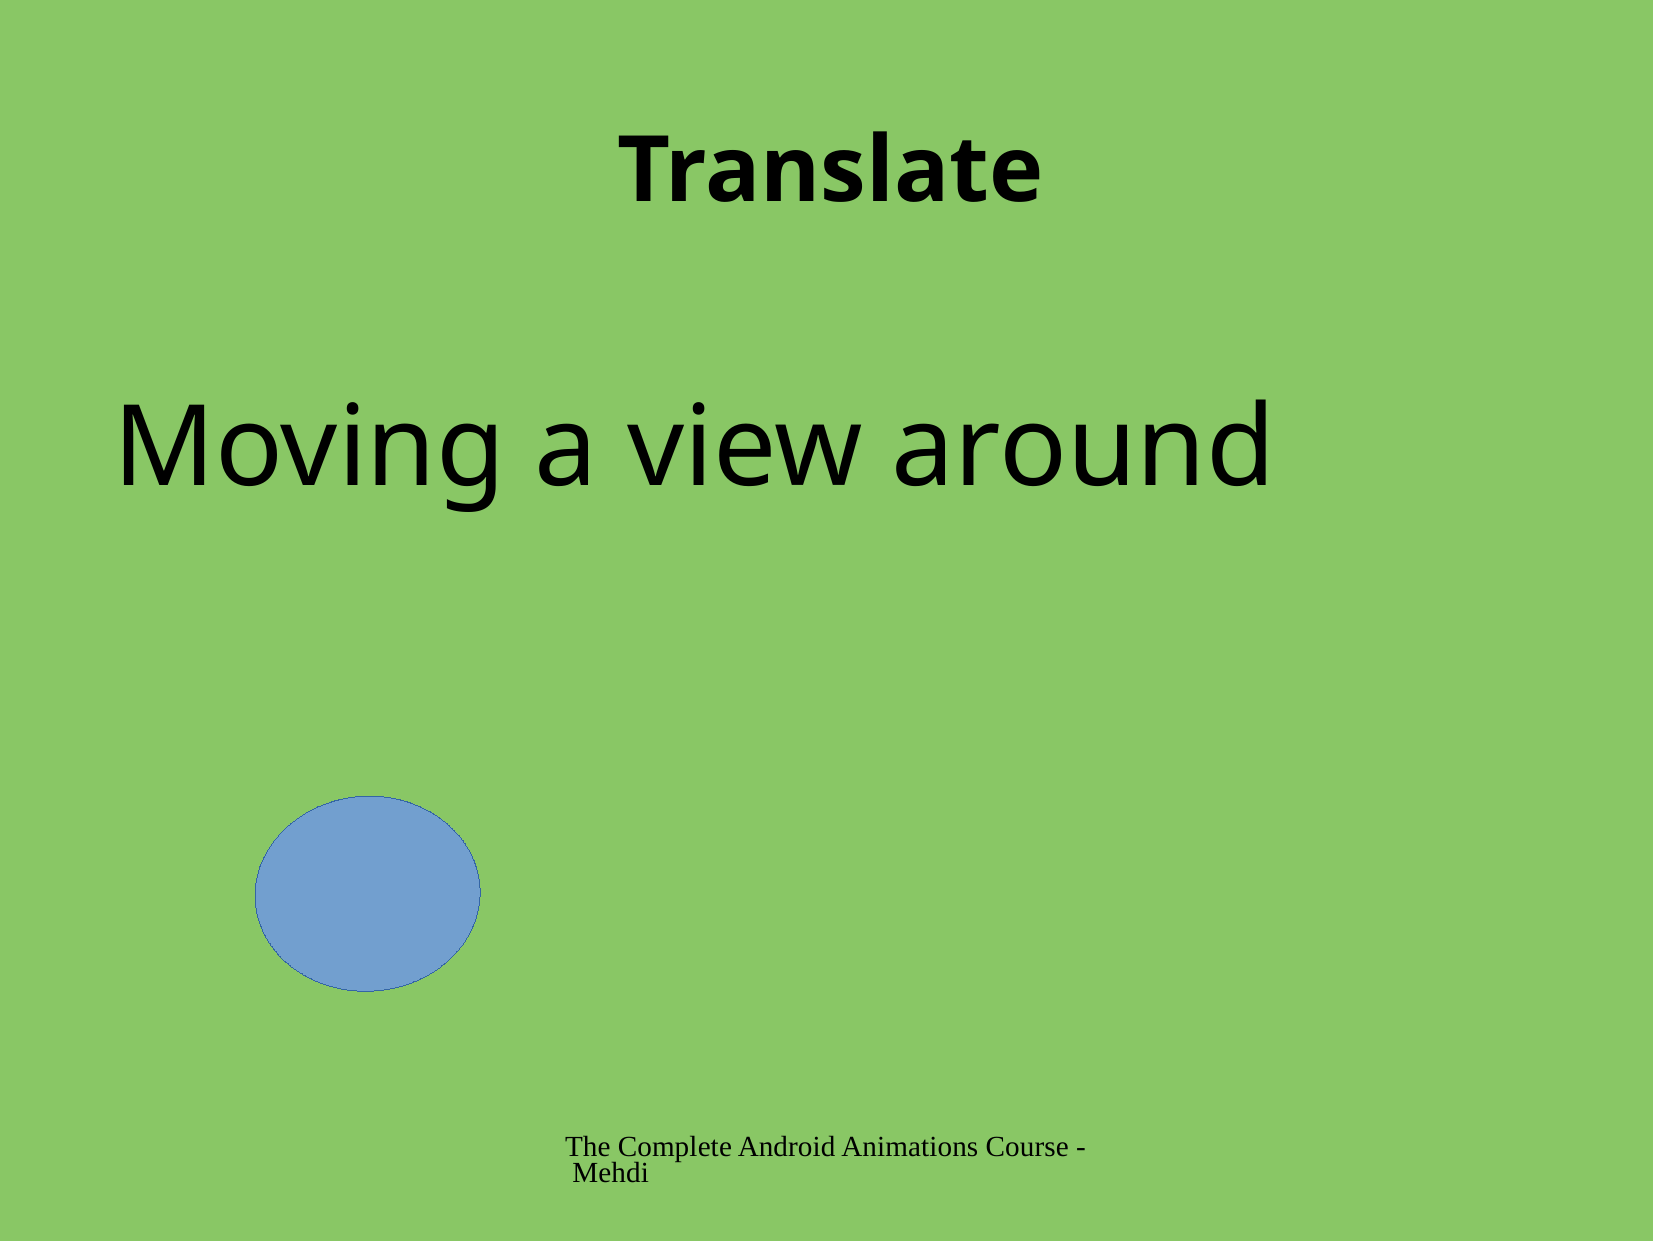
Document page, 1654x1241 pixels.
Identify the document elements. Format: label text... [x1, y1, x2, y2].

text_box [255, 796, 481, 992]
title Translate [86, 62, 1575, 271]
list Moving a view around [42, 365, 1531, 736]
